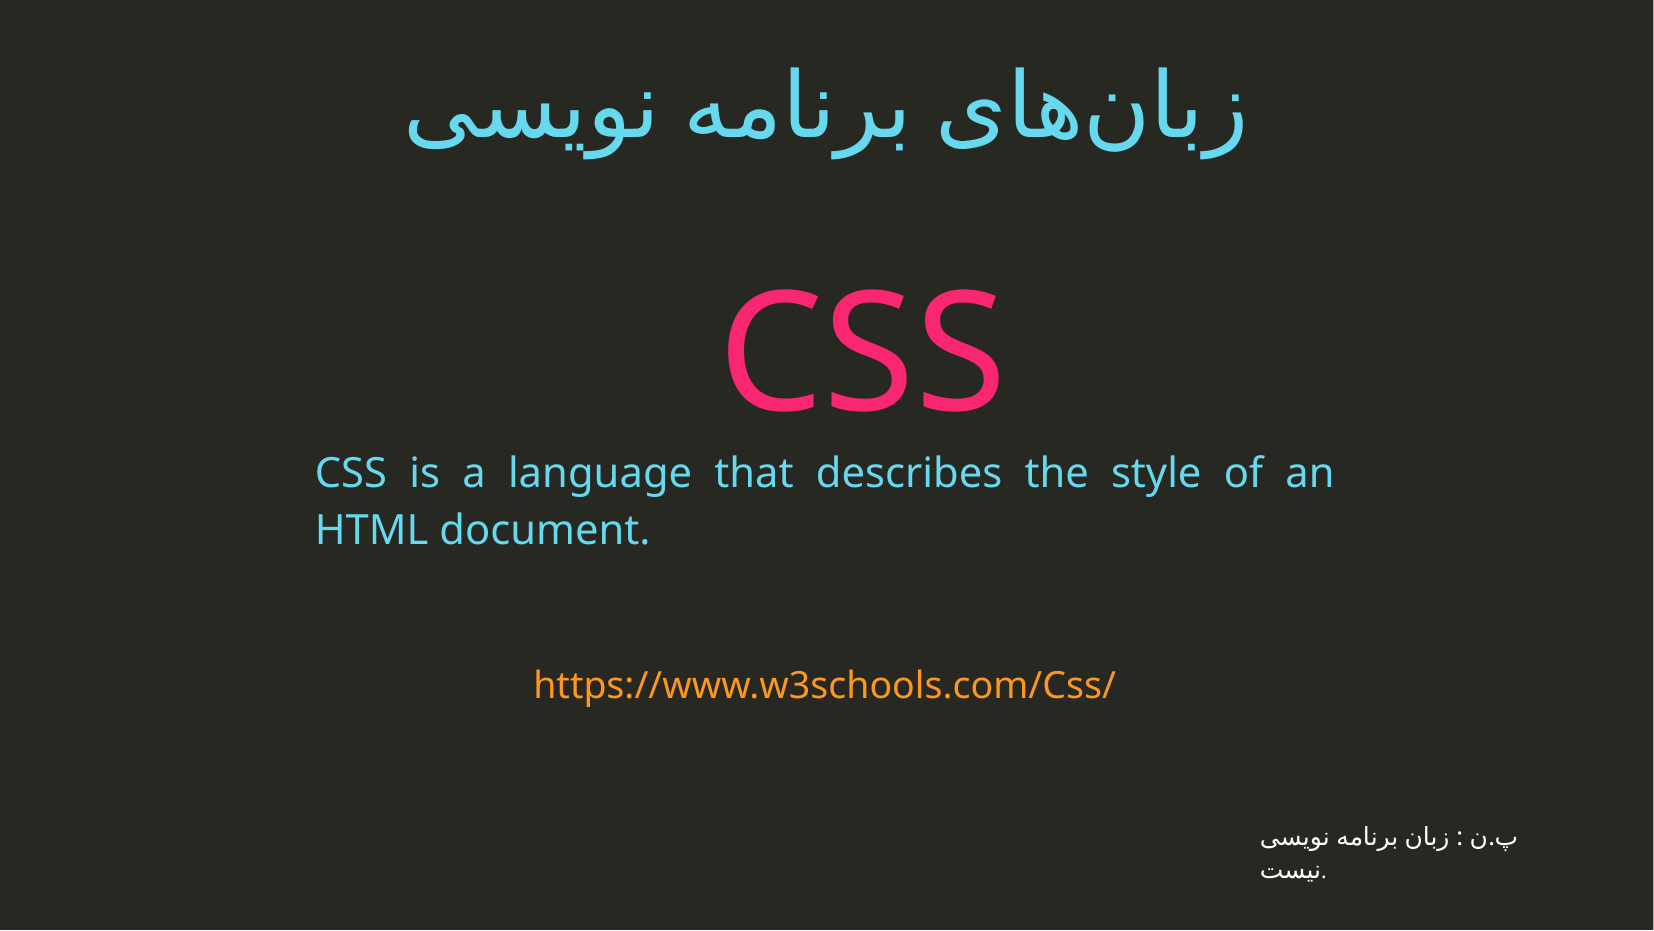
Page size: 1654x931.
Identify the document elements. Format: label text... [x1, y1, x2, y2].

text_box https://www.w3schools.com/Css/ [300, 650, 1351, 745]
text_box CSS [420, 225, 1306, 435]
text_box CSS is a language that describes the style of an HTML document. [300, 435, 1351, 604]
title زبان‌های برنامه نویسی [82, 37, 1571, 193]
text_box پ.ن : زبان برنامه نویسی نیست. [1245, 815, 1591, 871]
